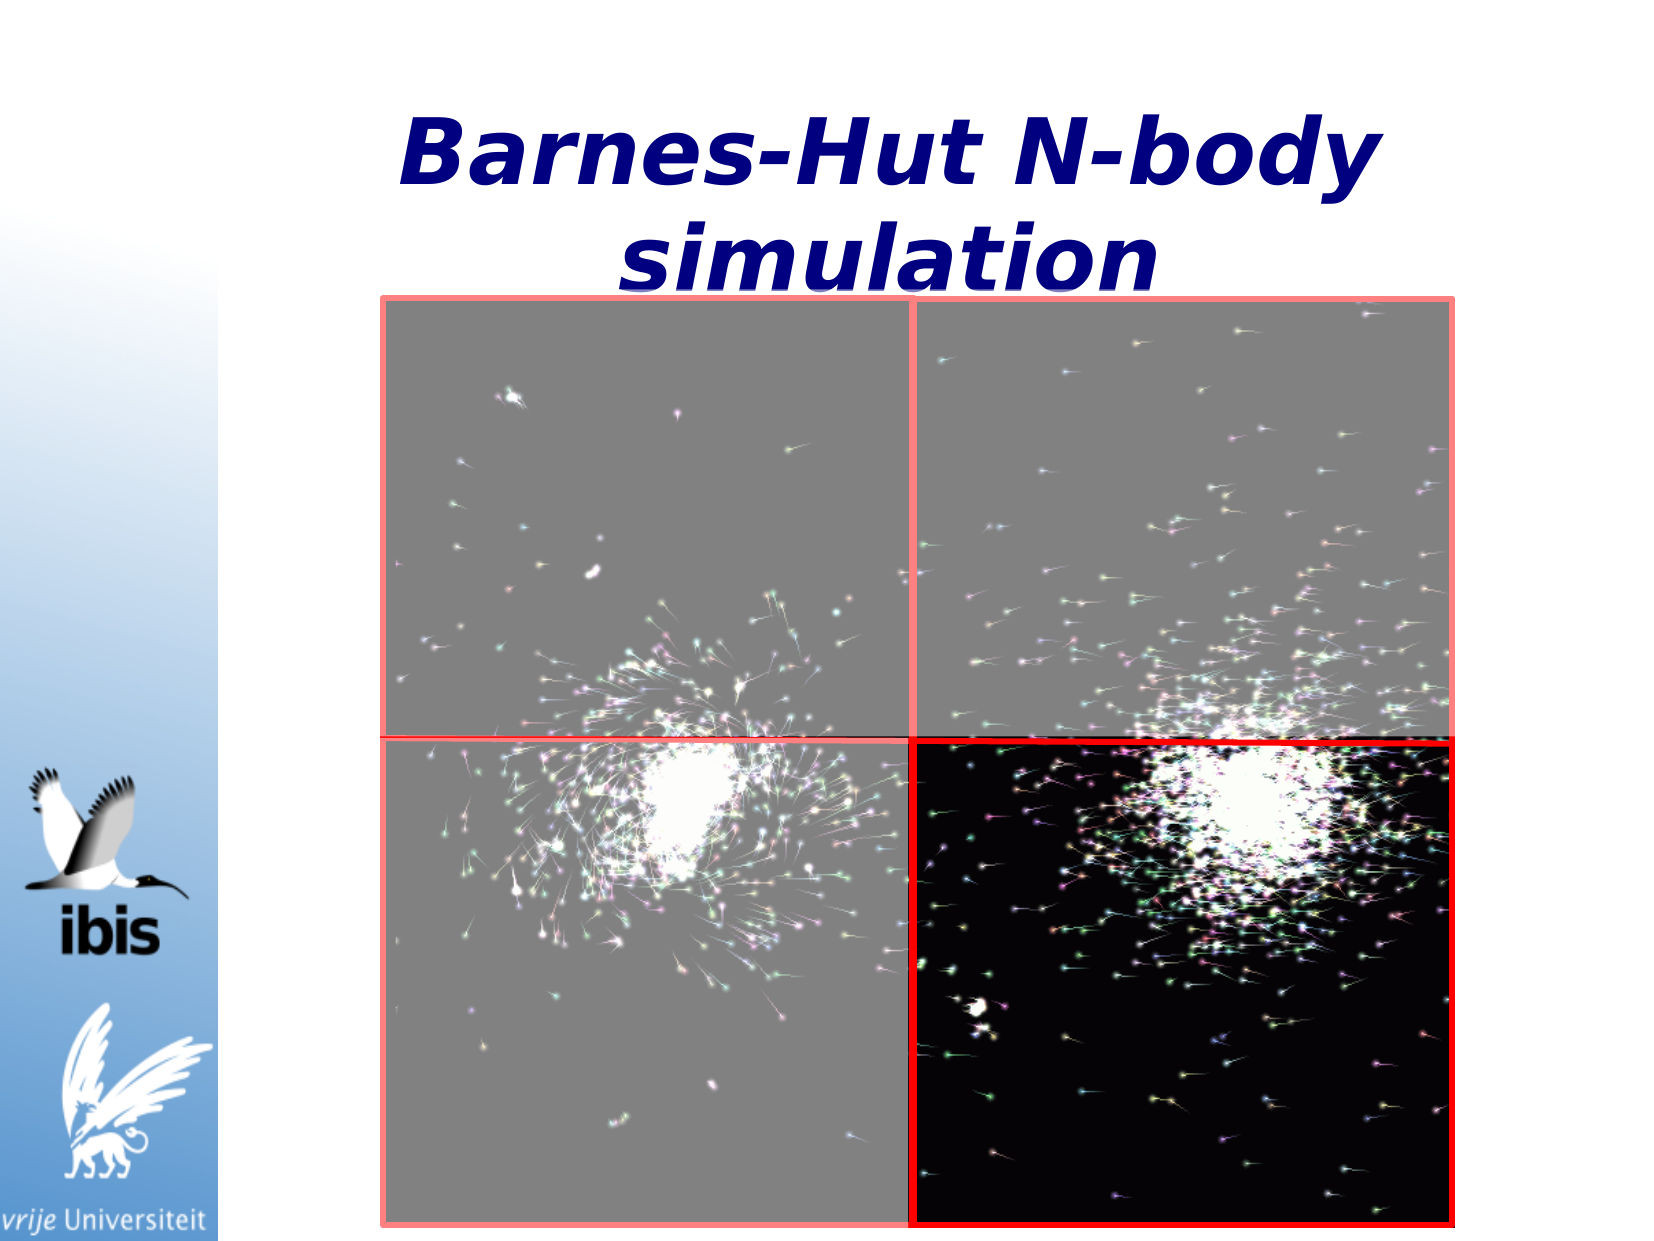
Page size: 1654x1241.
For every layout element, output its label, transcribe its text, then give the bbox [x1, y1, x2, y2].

picture [917, 744, 1449, 1222]
picture [0, 0, 218, 1241]
text_box [371, 289, 1473, 1235]
title Barnes-Hut N-body simulation [248, 99, 1534, 314]
